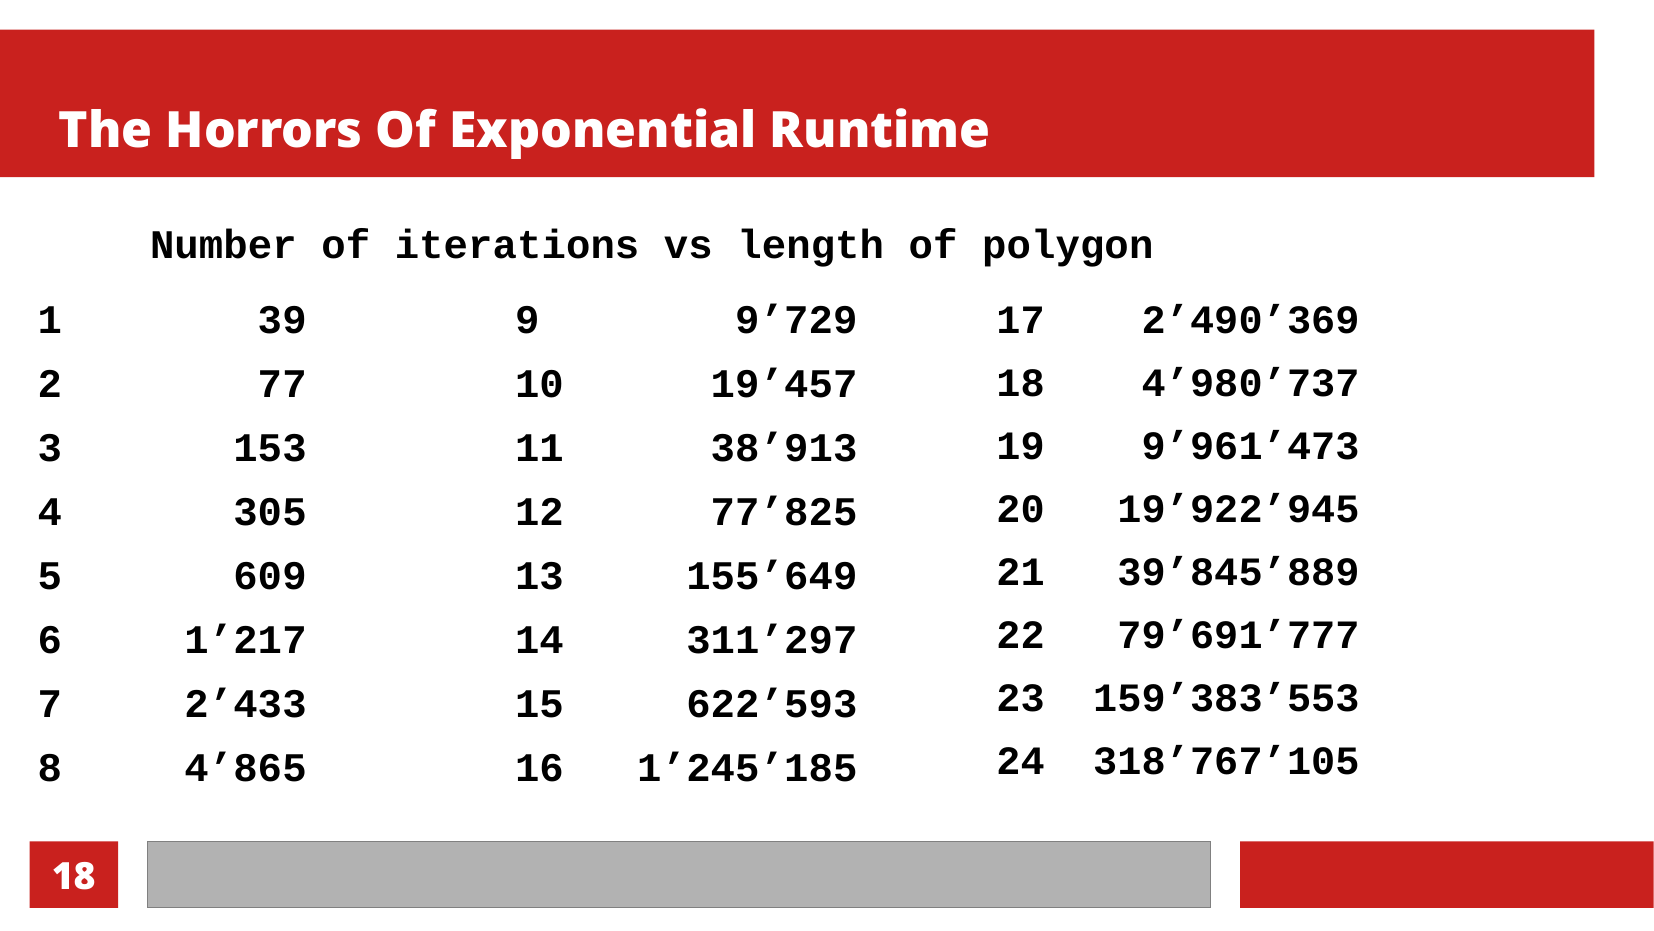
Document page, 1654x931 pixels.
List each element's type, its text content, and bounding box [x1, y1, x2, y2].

list Number of iterations vs length of polygon [150, 225, 1479, 301]
title The Horrors Of Exponential Runtime [59, 44, 1595, 163]
list 17 2’490’369 18 4’980’737 19 9’961’473 20 19’922’945 21 39’845’889 22 79’691’777 23 159’383’553 24 318’767’105 [996, 301, 1388, 788]
list 1 39 2 77 3 153 4 305 5 609 6 1’217 7 2’433 8 4’865 [37, 300, 429, 798]
list 9 9’729 10 19’457 11 38’913 12 77’825 13 155’649 14 311’297 15 622’593 16 1’245’185 [514, 301, 906, 795]
